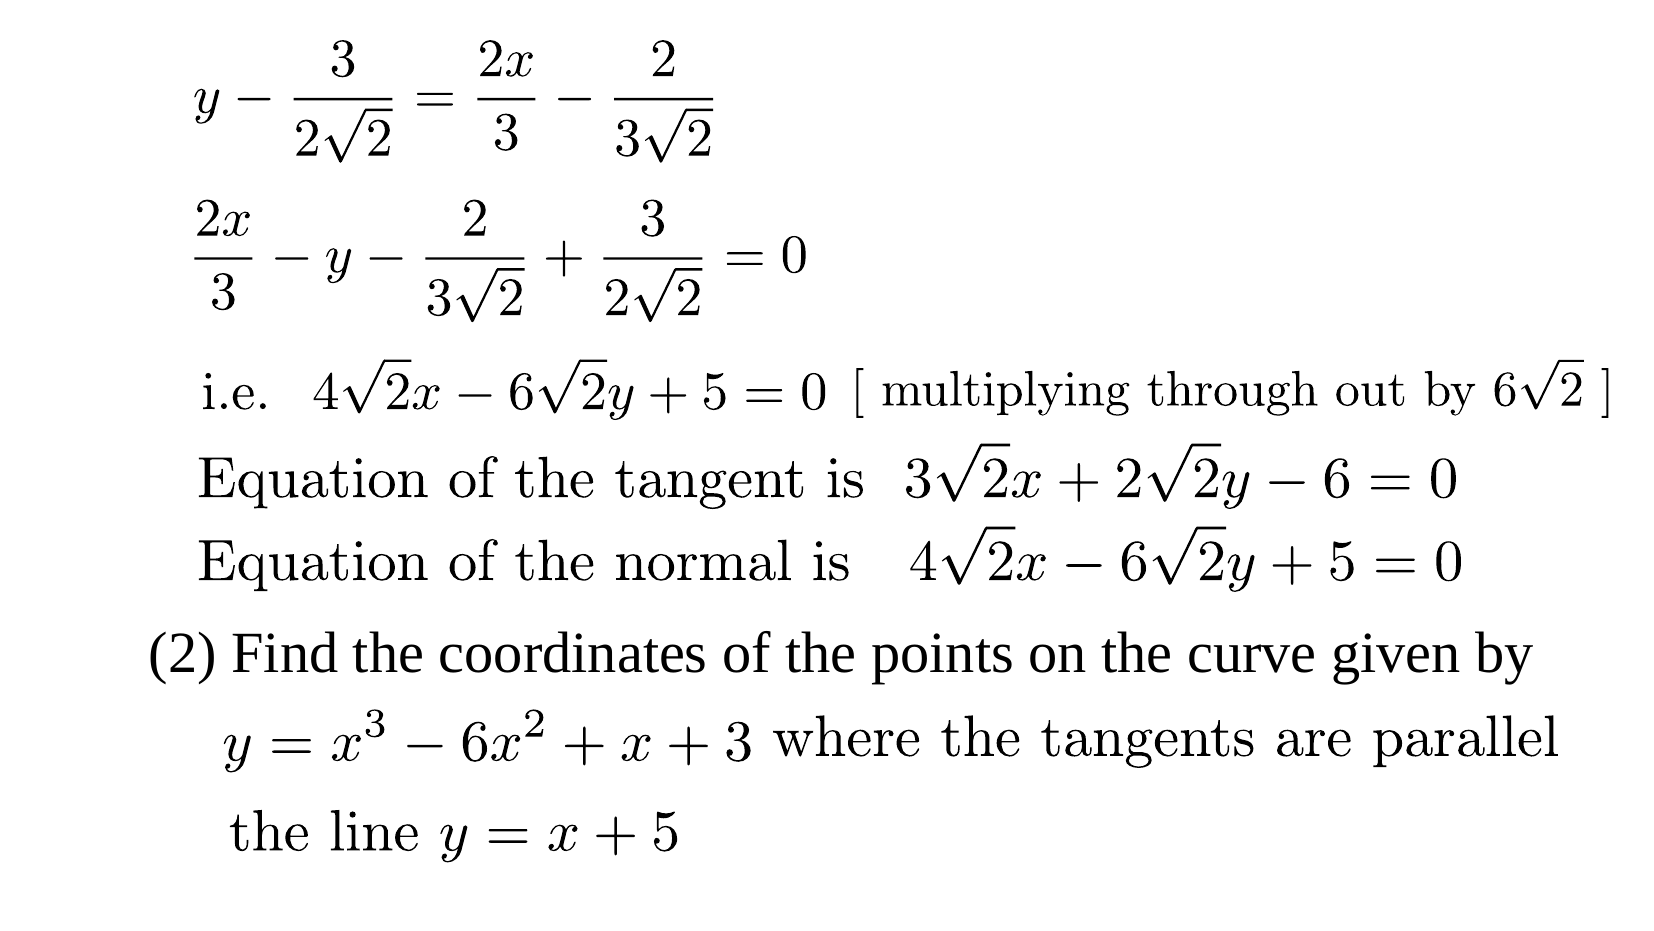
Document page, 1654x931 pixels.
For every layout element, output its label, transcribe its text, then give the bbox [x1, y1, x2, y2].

text_box [773, 715, 1558, 768]
title (2) Find the coordinates of the points on the curve given by [47, 37, 1607, 886]
text_box [229, 809, 678, 863]
text_box [198, 443, 1456, 510]
text_box [194, 199, 806, 323]
text_box [198, 526, 1461, 592]
text_box [223, 709, 751, 773]
text_box [194, 40, 714, 163]
text_box [203, 359, 826, 421]
text_box [852, 359, 1609, 418]
